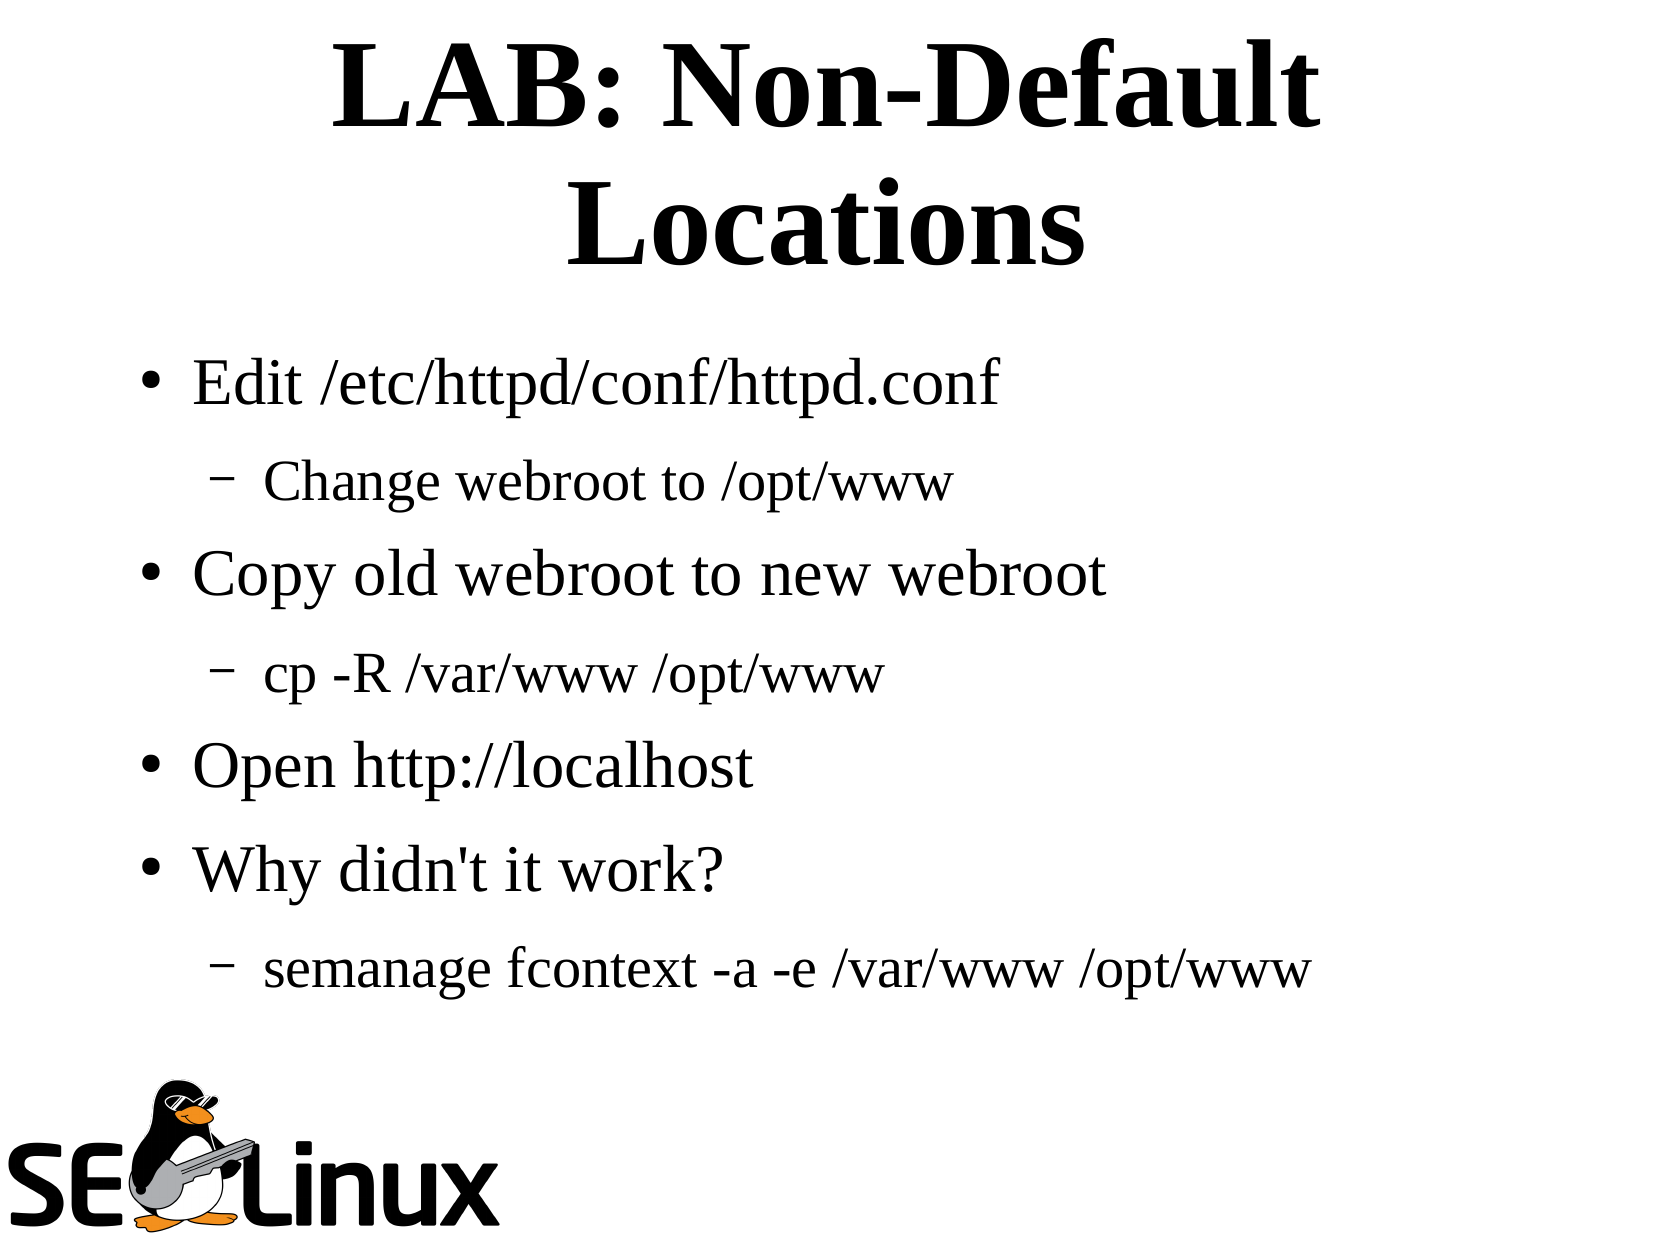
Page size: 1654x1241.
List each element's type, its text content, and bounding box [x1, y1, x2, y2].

list Edit /etc/httpd/conf/httpd.conf Change webroot to /opt/www Copy old webroot to new webroot cp -R /var/www /opt/www Open http://localhost Why didn't it work? semanage fcontext -a -e /var/www /opt/www [121, 344, 1534, 1126]
title LAB: Non-Default Locations [82, 14, 1571, 292]
picture [0, 919, 526, 1241]
